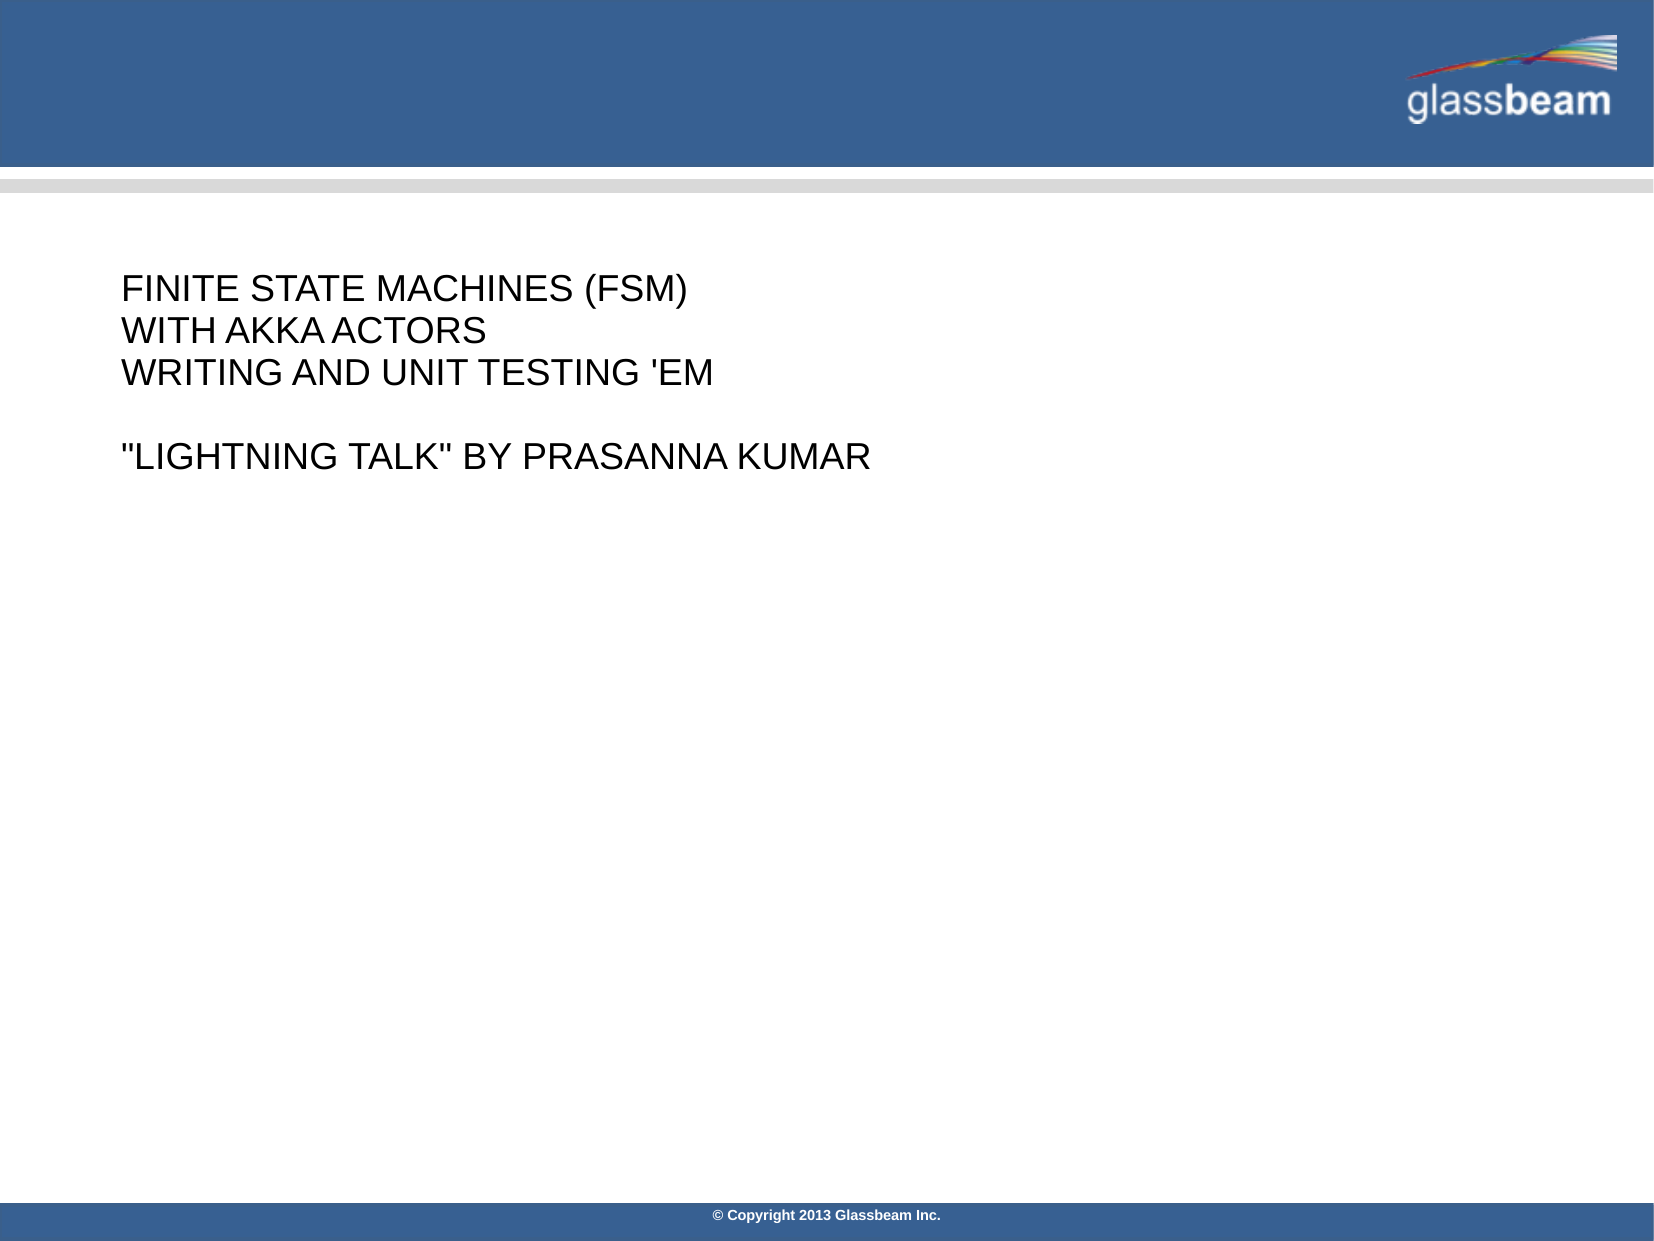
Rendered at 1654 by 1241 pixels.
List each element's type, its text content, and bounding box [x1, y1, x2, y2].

picture [1405, 35, 1617, 124]
text_box FINITE STATE MACHINES (FSM) WITH AKKA ACTORS WRITING AND UNIT TESTING 'EM "LIGHTNING TALK" BY PRASANNA KUMAR [106, 259, 1595, 1016]
